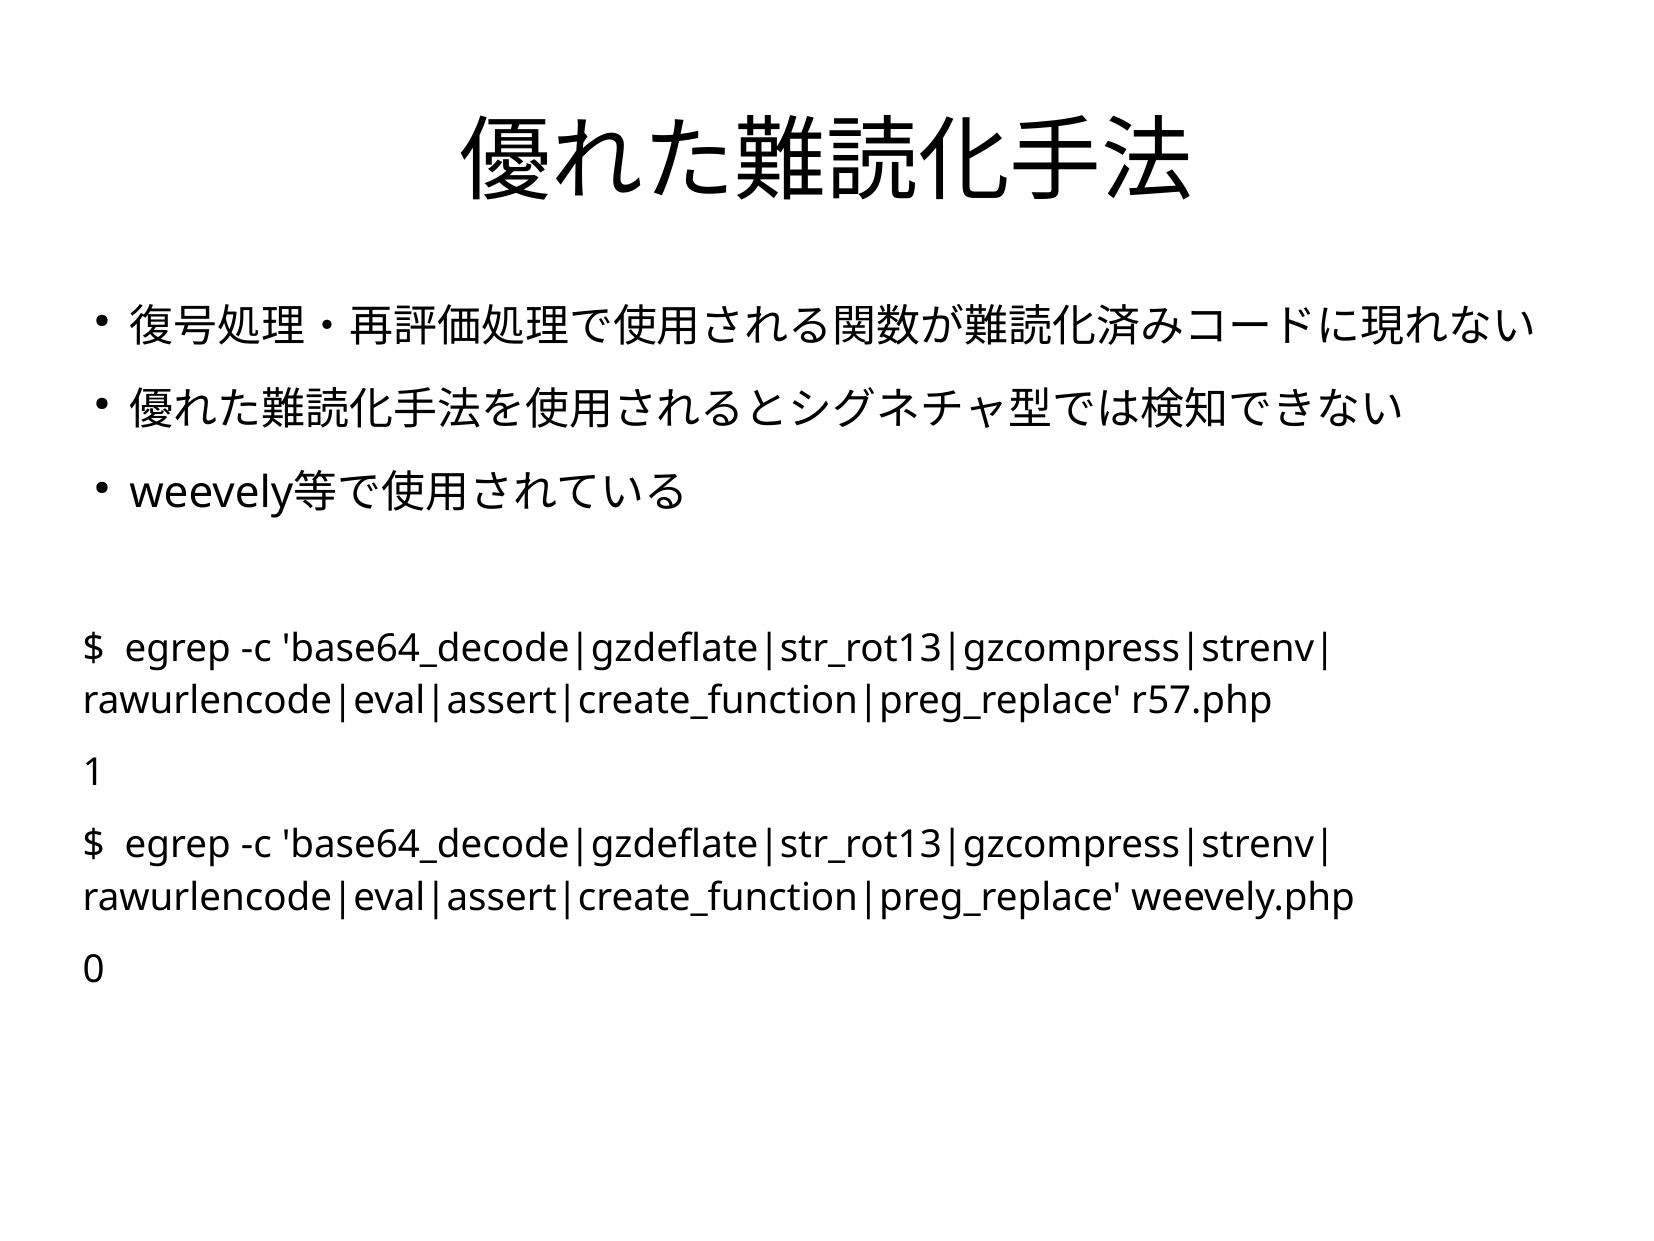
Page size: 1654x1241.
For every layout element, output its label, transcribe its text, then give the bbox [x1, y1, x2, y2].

title 優れた難読化手法 [82, 49, 1571, 257]
list 復号処理・再評価処理で使用される関数が難読化済みコードに現れない 優れた難読化手法を使用されるとシグネチャ型では検知できない weevely等で使用されている $ egrep -c 'base64_decode|gzdeflate|str_rot13|gzcompress|strenv|rawurlencode|eval|assert|create_function|preg_replace' r57.php 1 $ egrep -c 'base64_decode|gzdeflate|str_rot13|gzcompress|strenv|rawurlencode|eval|assert|create_function|preg_replace' weevely.php 0 [82, 290, 1571, 1010]
